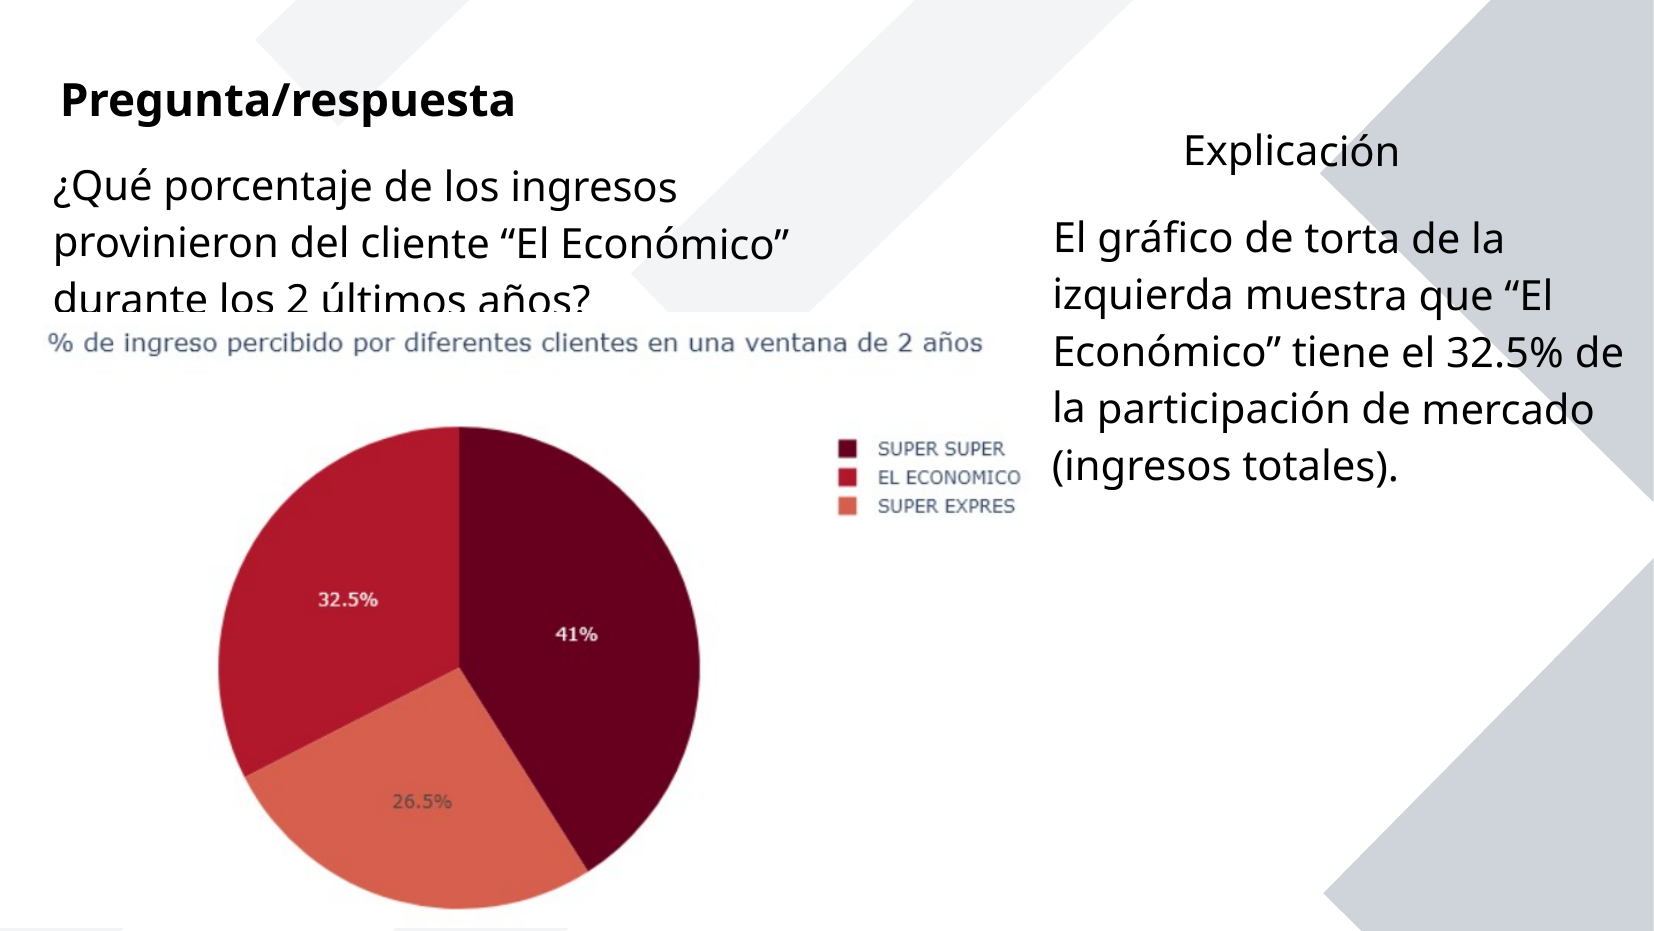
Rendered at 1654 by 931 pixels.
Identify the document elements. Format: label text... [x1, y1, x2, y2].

text_box Explicación [983, 112, 1600, 261]
text_box ¿Qué porcentaje de los ingresos provinieron del cliente “El Económico” durante los 2 últimos años? [37, 147, 879, 307]
text_box El gráfico de torta de la izquierda muestra que “El Económico” tiene el 32.5% de la participación de mercado (ingresos totales). [1037, 199, 1654, 451]
text_box Pregunta/respuesta [45, 60, 631, 138]
picture [0, 312, 1051, 928]
